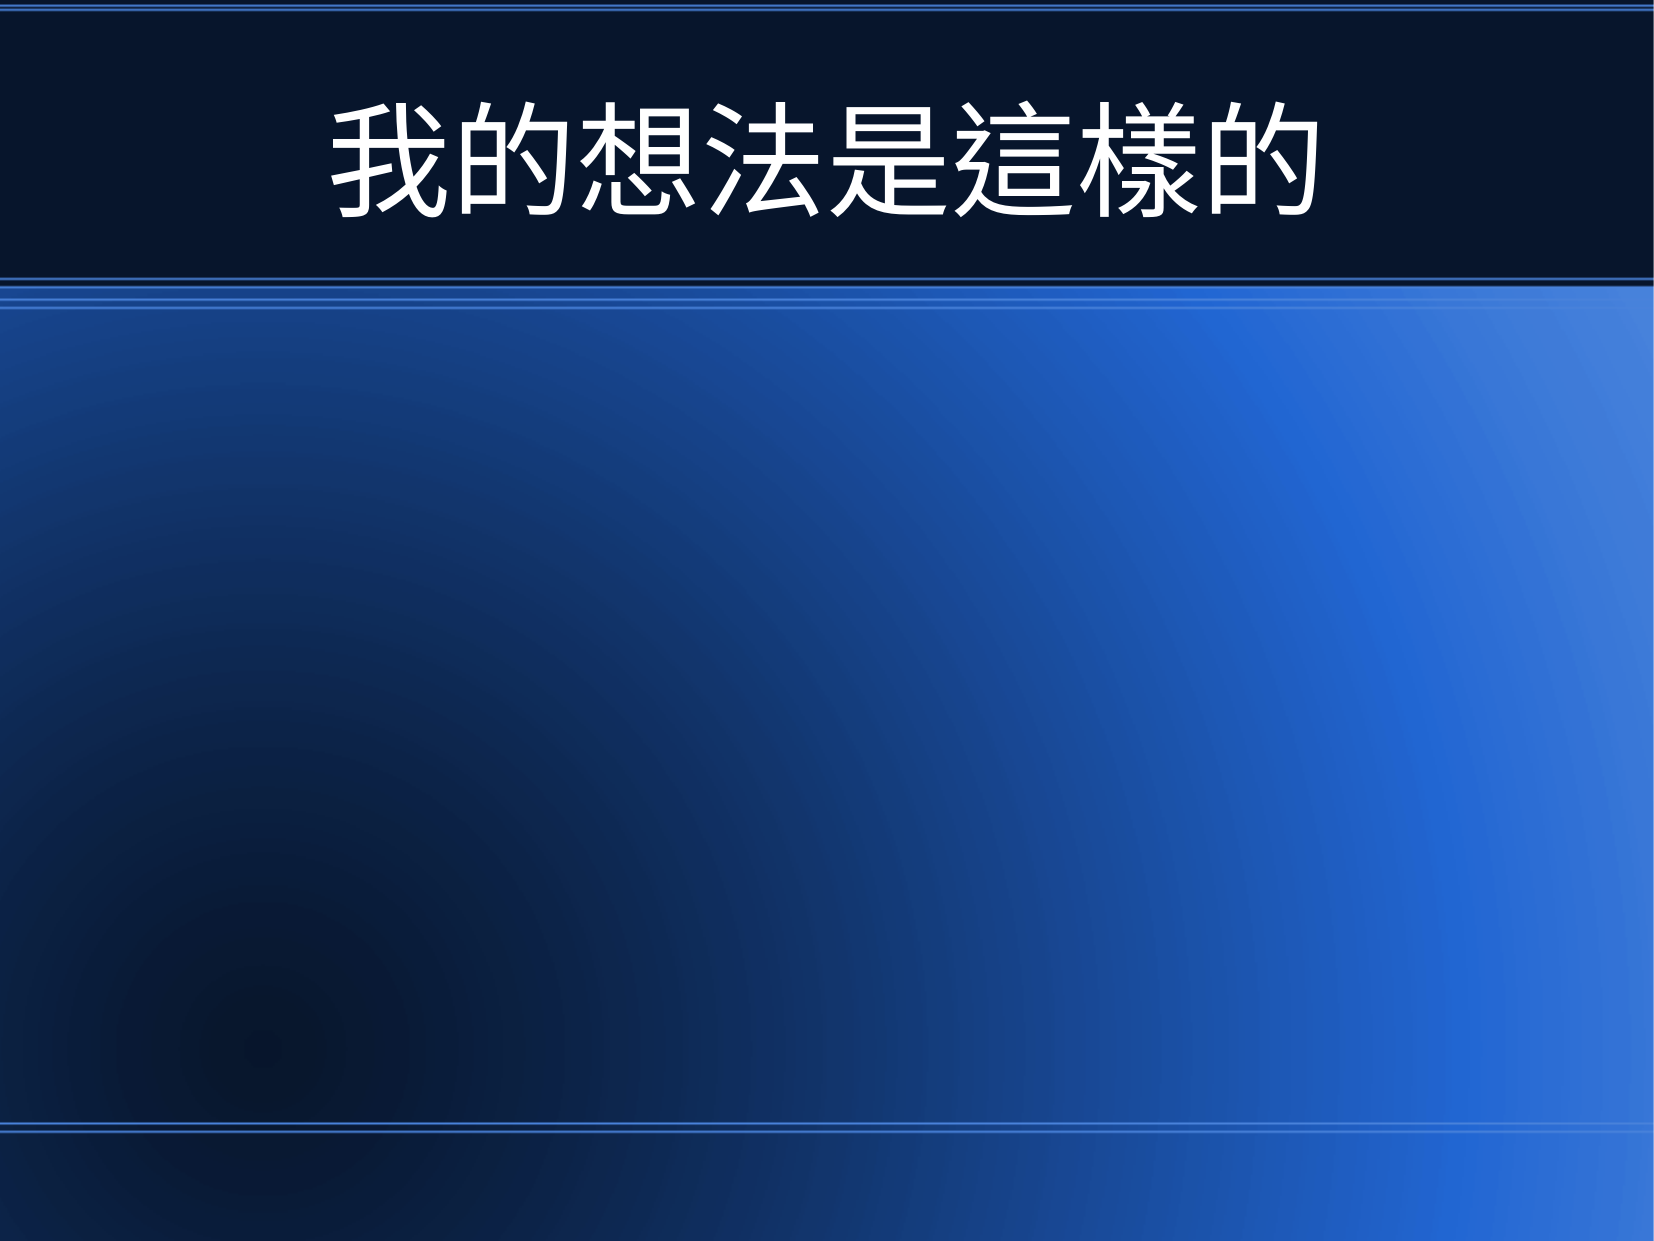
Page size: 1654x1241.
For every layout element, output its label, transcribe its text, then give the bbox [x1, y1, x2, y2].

title 我的想法是這樣的 [82, 49, 1571, 257]
picture [0, 0, 1654, 1241]
